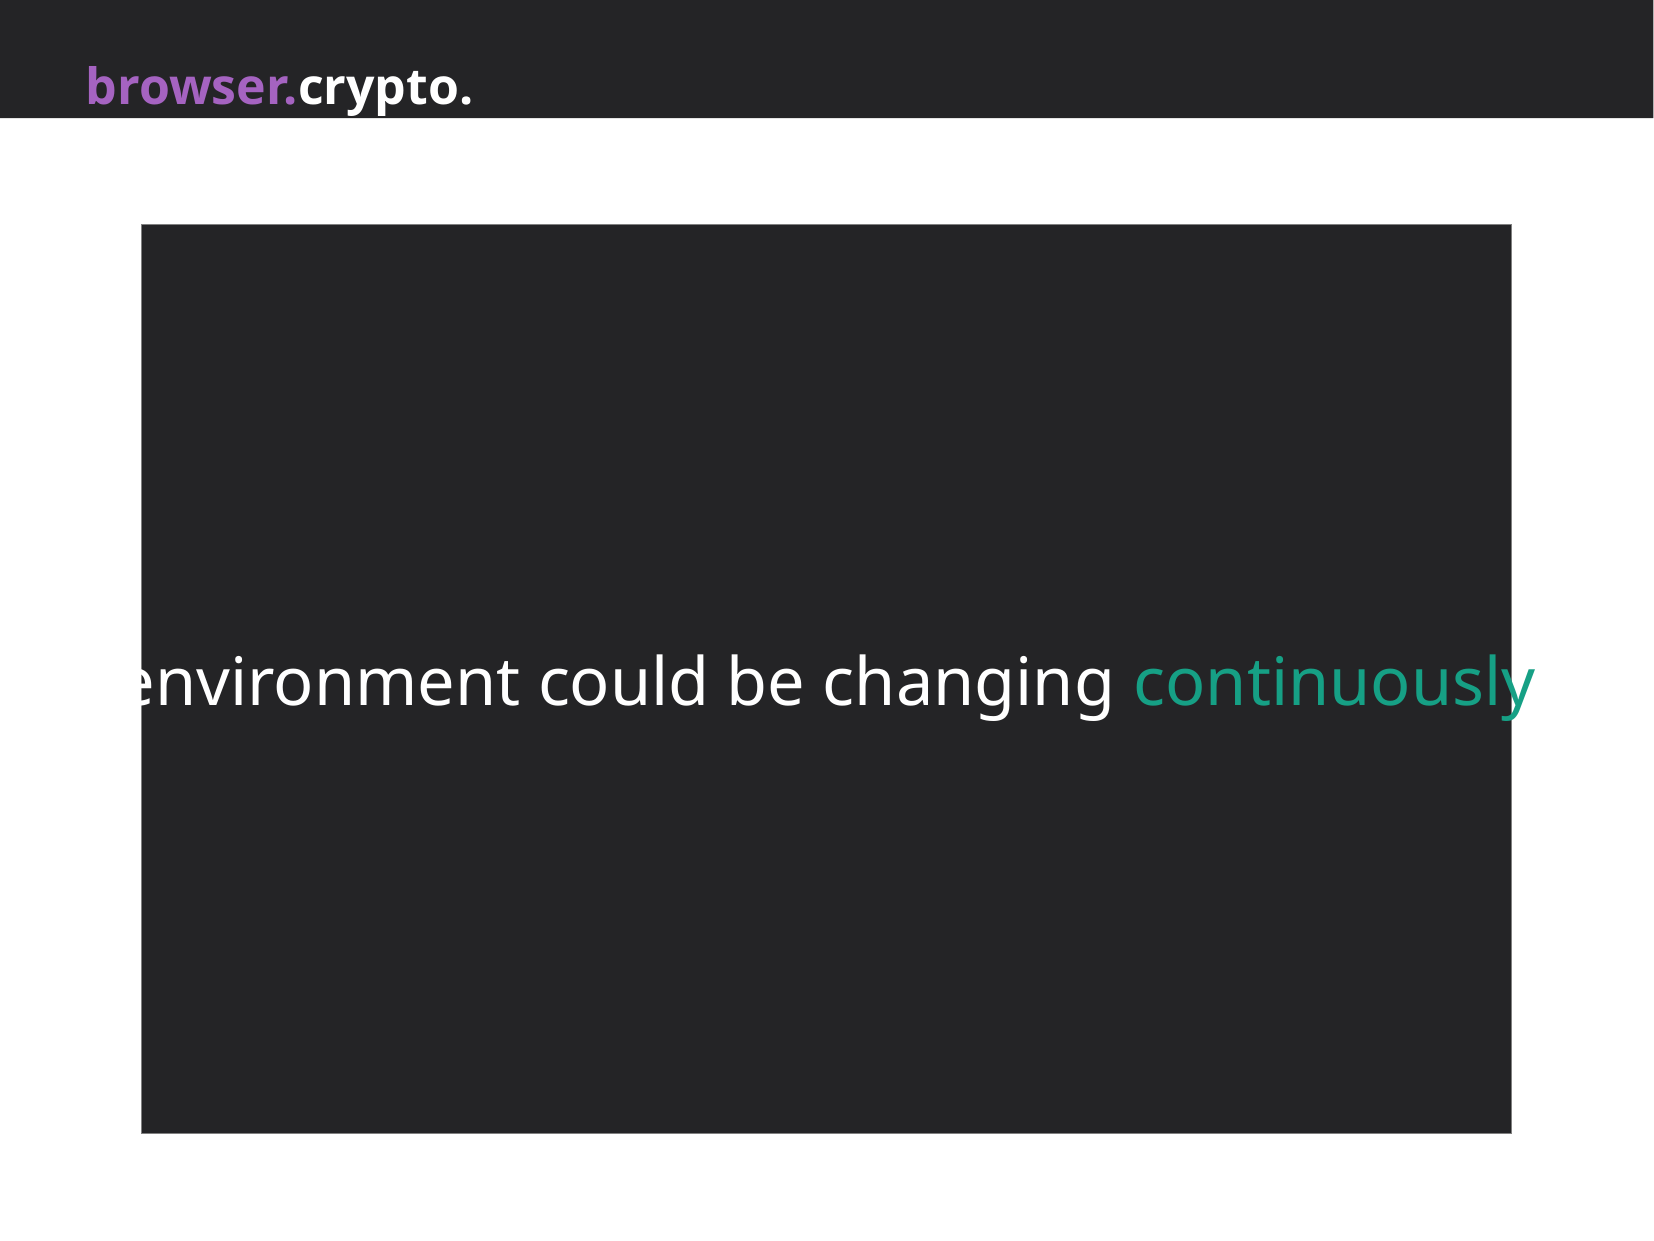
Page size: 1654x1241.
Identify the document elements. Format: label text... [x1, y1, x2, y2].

text_box environment could be changing continuously [141, 224, 1512, 1134]
text_box [165, 531, 1441, 1087]
text_box [0, 0, 1654, 119]
text_box browser.crypto. [70, 43, 567, 119]
